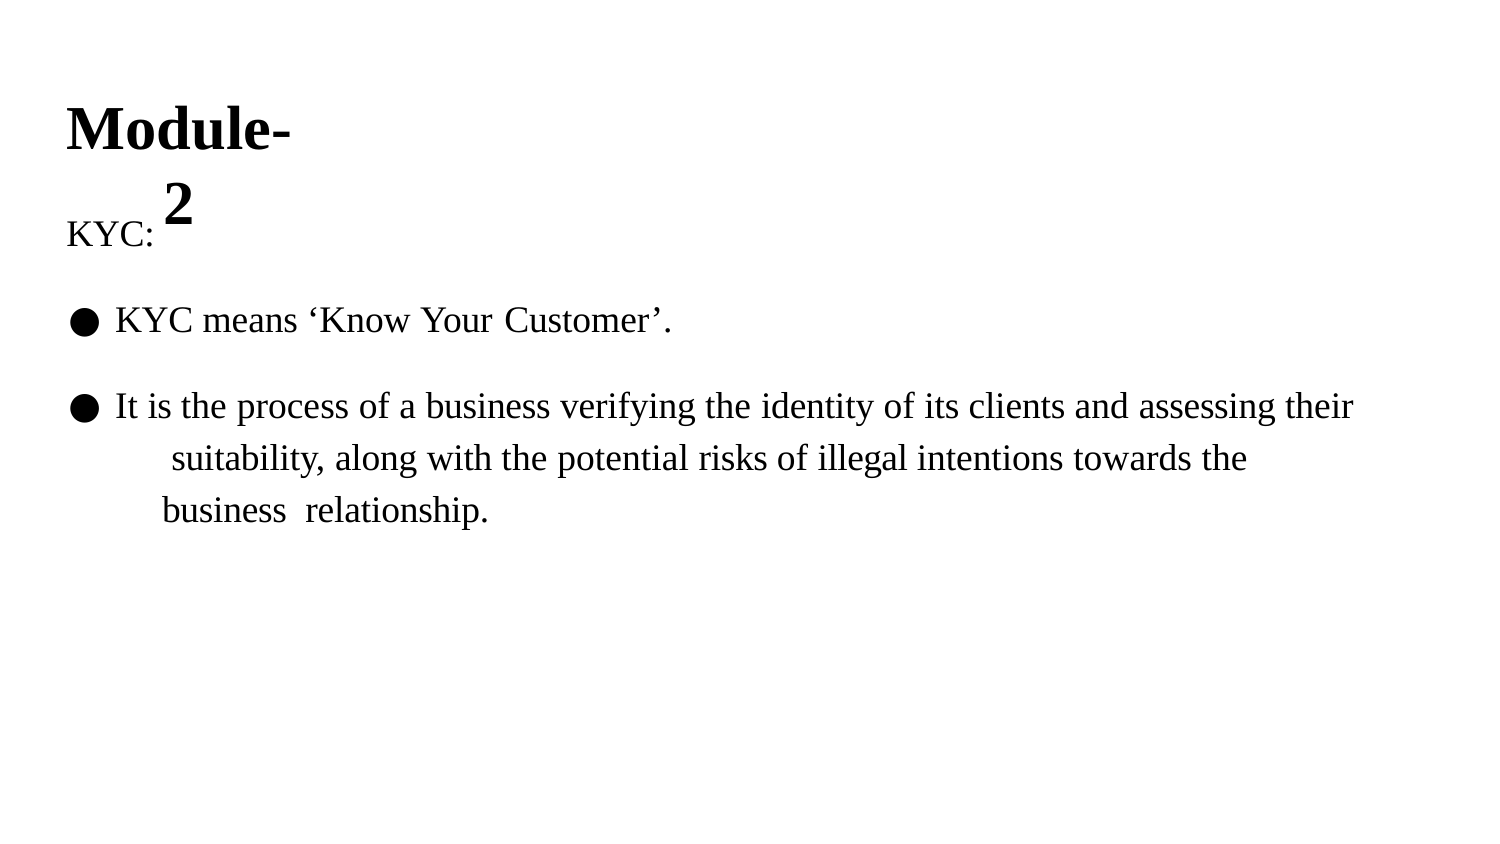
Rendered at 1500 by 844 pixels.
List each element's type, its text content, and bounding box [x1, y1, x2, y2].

title Module-2 [64, 84, 322, 164]
text_box KYC: KYC means ‘Know Your Customer’. It is the process of a business verifying the identity of its clients and assessing their suitability, along with the potential risks of illegal intentions towards the business relationship. [64, 207, 1361, 531]
